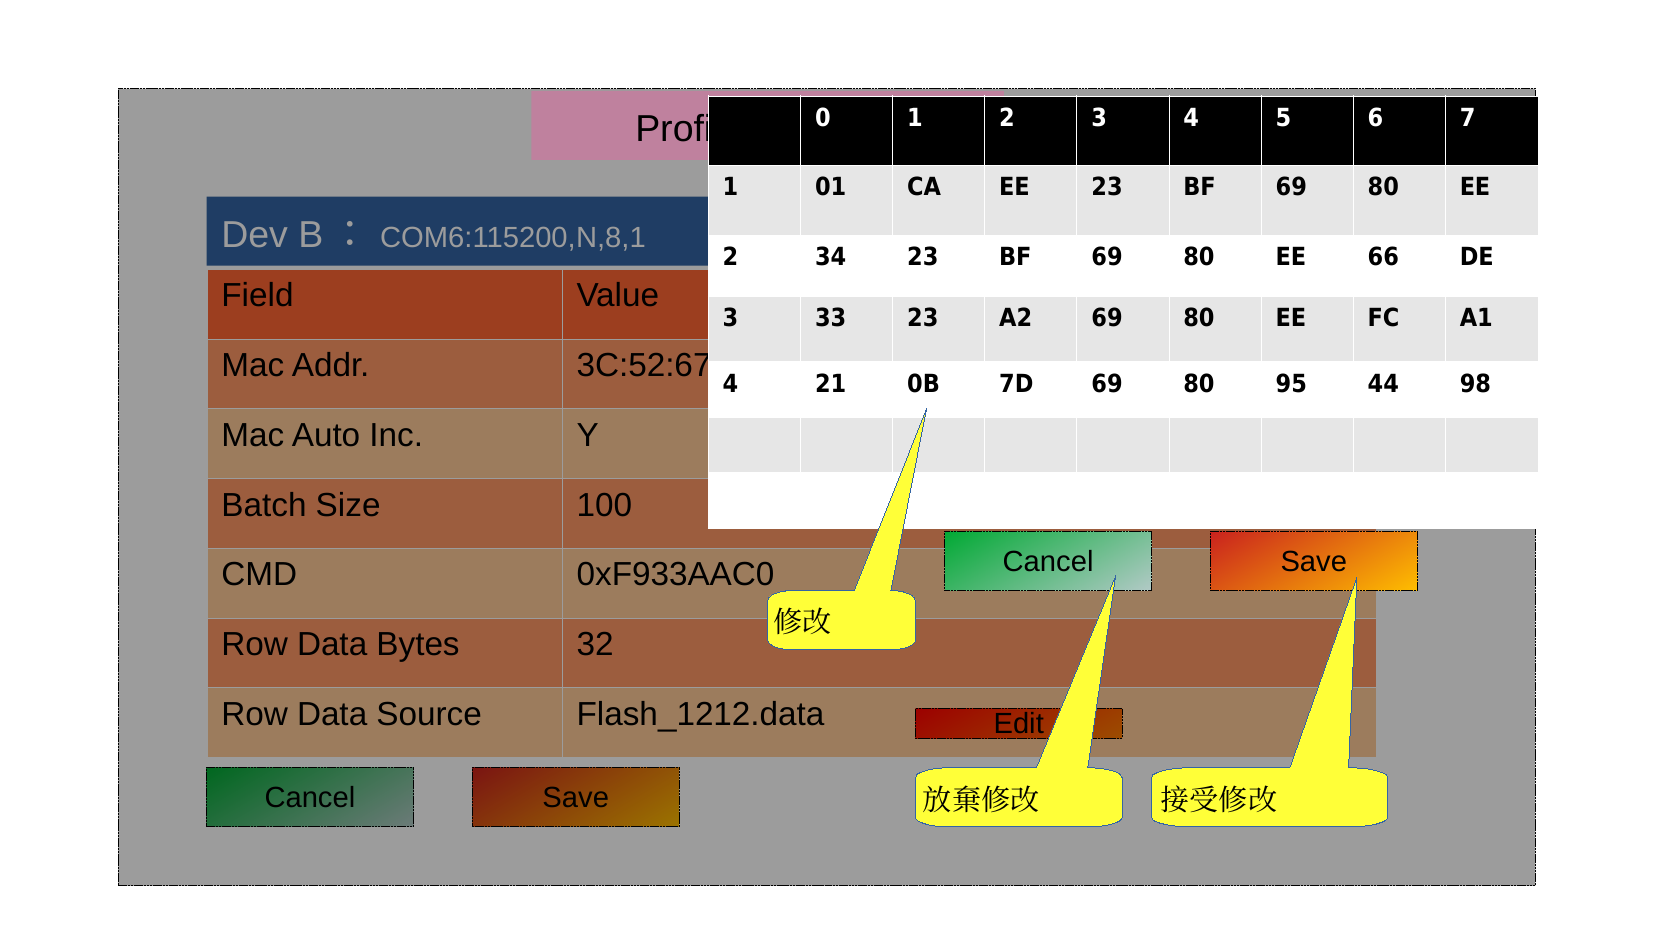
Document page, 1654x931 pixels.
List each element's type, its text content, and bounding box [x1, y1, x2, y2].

table_cell [1262, 418, 1353, 472]
table_header 6 [1354, 97, 1445, 165]
table_cell BF [1170, 166, 1261, 235]
table_cell [1446, 473, 1538, 528]
table_cell CA [893, 166, 984, 235]
table_cell 80 [1170, 362, 1261, 417]
table_cell 23 [893, 297, 984, 361]
table_cell A1 [1446, 297, 1538, 361]
table_cell 3 [709, 297, 800, 361]
table_cell 44 [1354, 362, 1445, 417]
table_header 5 [1262, 97, 1353, 165]
table_cell 95 [1262, 362, 1353, 417]
table_cell 69 [1262, 166, 1353, 235]
table_cell DE [1446, 236, 1538, 296]
table_cell EE [985, 166, 1076, 235]
table_cell 2 [709, 236, 800, 296]
table_cell [985, 418, 1076, 472]
table_cell 21 [801, 362, 892, 417]
table_cell 23 [893, 236, 984, 296]
table_header 4 [1170, 97, 1261, 165]
table_cell 4 [709, 362, 800, 417]
table_cell [1170, 473, 1261, 528]
table_cell [709, 418, 800, 472]
table_cell 7D [985, 362, 1076, 417]
text_box 修改 [767, 408, 927, 650]
table_cell FC [1354, 297, 1445, 361]
table_header 0 [801, 97, 892, 165]
table_cell EE [1446, 166, 1538, 235]
table_cell [893, 418, 922, 472]
table_cell EE [1262, 236, 1353, 296]
table_cell 1 [709, 166, 800, 235]
table_cell [1354, 418, 1445, 472]
table_cell [915, 418, 984, 472]
table_header [709, 97, 800, 165]
text_box 放棄修改 [915, 575, 1123, 827]
table_cell 69 [1077, 236, 1169, 296]
table_cell [801, 473, 892, 528]
table_cell 0B [893, 362, 984, 417]
table_cell [1446, 418, 1538, 472]
text_box Profile：Dev B [531, 90, 1004, 160]
table_cell 80 [1170, 297, 1261, 361]
table_cell [709, 473, 800, 528]
text_box Cancel [944, 531, 1152, 591]
table_cell 34 [801, 236, 892, 296]
table_header 2 [985, 97, 1076, 165]
table_cell [1354, 473, 1445, 528]
table_cell 69 [1077, 297, 1169, 361]
table_cell 23 [1077, 166, 1169, 235]
table_cell [1170, 418, 1261, 472]
table_cell 66 [1354, 236, 1445, 296]
table_cell [985, 473, 1076, 528]
text_box 接受修改 [1151, 577, 1388, 827]
table_cell [893, 473, 900, 490]
table_cell 01 [801, 166, 892, 235]
table_cell [801, 418, 892, 472]
table_cell [1077, 418, 1169, 472]
table_cell 98 [1446, 362, 1538, 417]
table_header 7 [1446, 97, 1538, 165]
table_header 3 [1077, 97, 1169, 165]
table_cell [1262, 473, 1353, 528]
table_cell 33 [801, 297, 892, 361]
table_cell EE [1262, 297, 1353, 361]
table_cell 69 [1077, 362, 1169, 417]
table_cell BF [985, 236, 1076, 296]
table_cell [904, 473, 984, 528]
text_box Save [1210, 531, 1418, 591]
table_cell [1077, 473, 1169, 528]
text_box [118, 88, 1536, 886]
table_cell 80 [1354, 166, 1445, 235]
table_cell A2 [985, 297, 1076, 361]
table_header 1 [893, 97, 984, 165]
table_cell 80 [1170, 236, 1261, 296]
